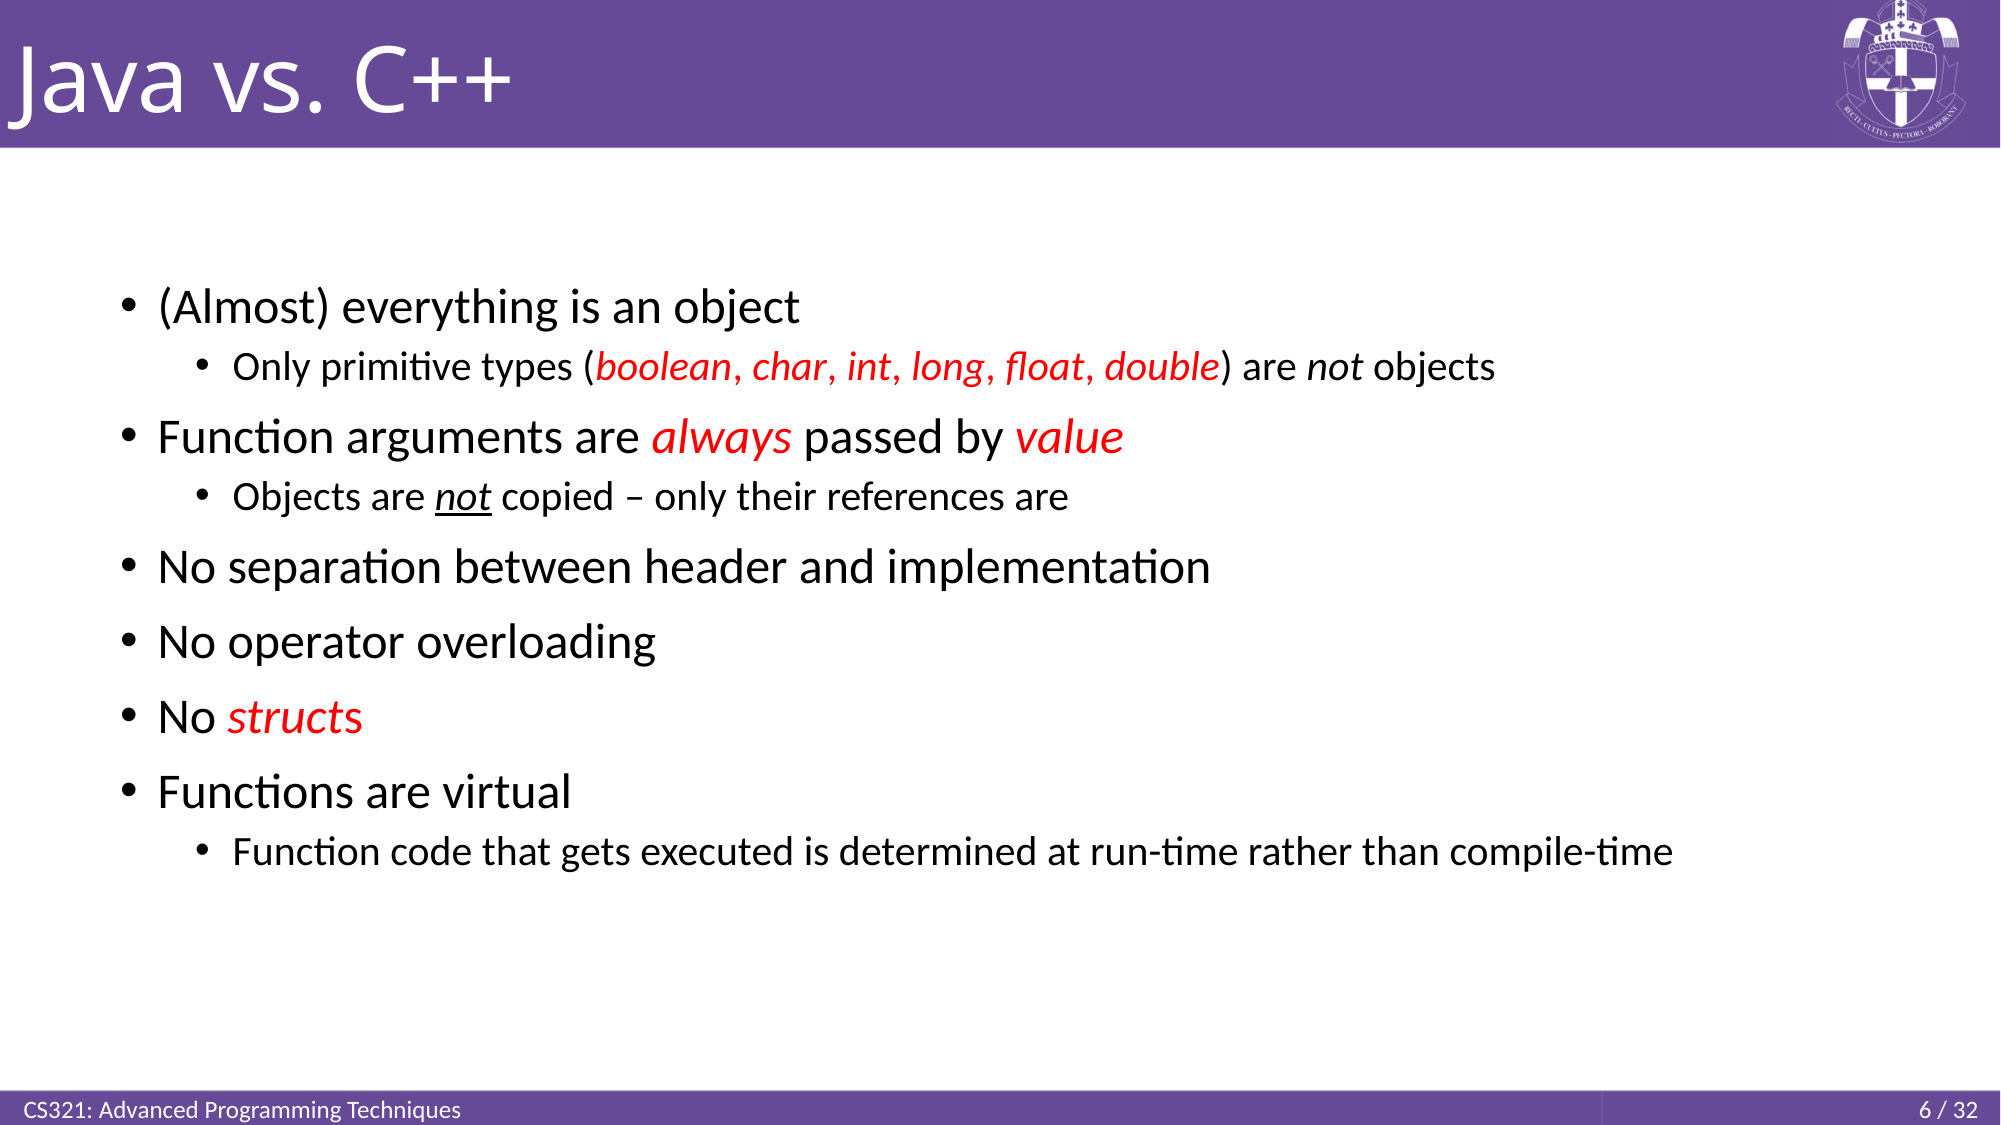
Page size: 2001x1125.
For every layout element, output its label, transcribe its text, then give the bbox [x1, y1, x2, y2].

list (Almost) everything is an object Only primitive types (boolean, char, int, long, float, double) are not objects Function arguments are always passed by value Objects are not copied – only their references are No separation between header and implementation No operator overloading No structs Functions are virtual Function code that gets executed is determined at run-time rather than compile-time [105, 191, 1831, 906]
title Java vs. C++ [0, 0, 1725, 192]
picture [0, 0, 2001, 1125]
slide_number <number> / 32 [1862, 1078, 1994, 1125]
